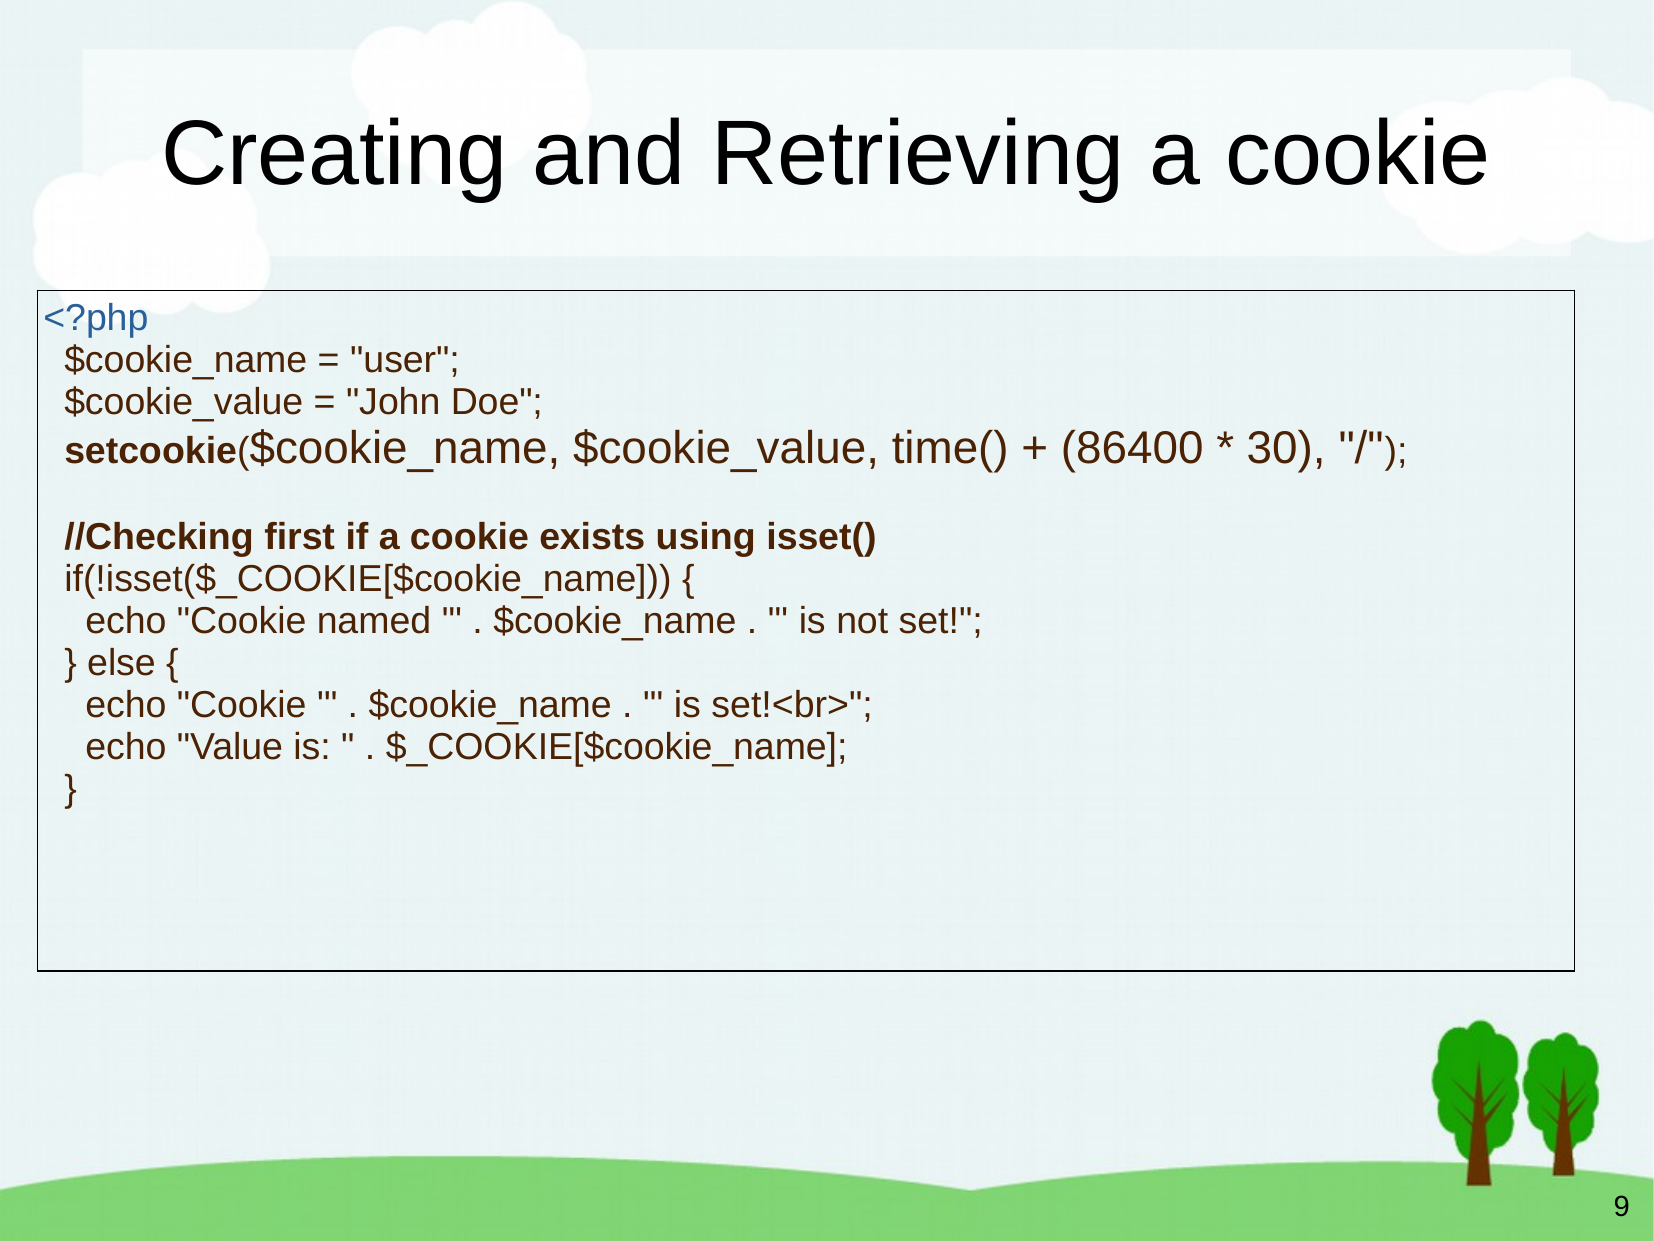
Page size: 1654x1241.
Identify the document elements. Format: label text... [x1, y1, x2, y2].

title Creating and Retrieving a cookie [82, 49, 1571, 257]
picture [0, 0, 1654, 1241]
table_header <?php $cookie_name = "user"; $cookie_value = "John Doe"; setcookie($cookie_name, $cookie_value, time() + (86400 * 30), "/"); //Checking first if a cookie exists using isset() if(!isset($_COOKIE[$cookie_name])) { echo "Cookie named '" . $cookie_name . "' is not set!"; } else { echo "Cookie '" . $cookie_name . "' is set!<br>"; echo "Value is: " . $_COOKIE[$cookie_name]; } [38, 291, 1574, 970]
